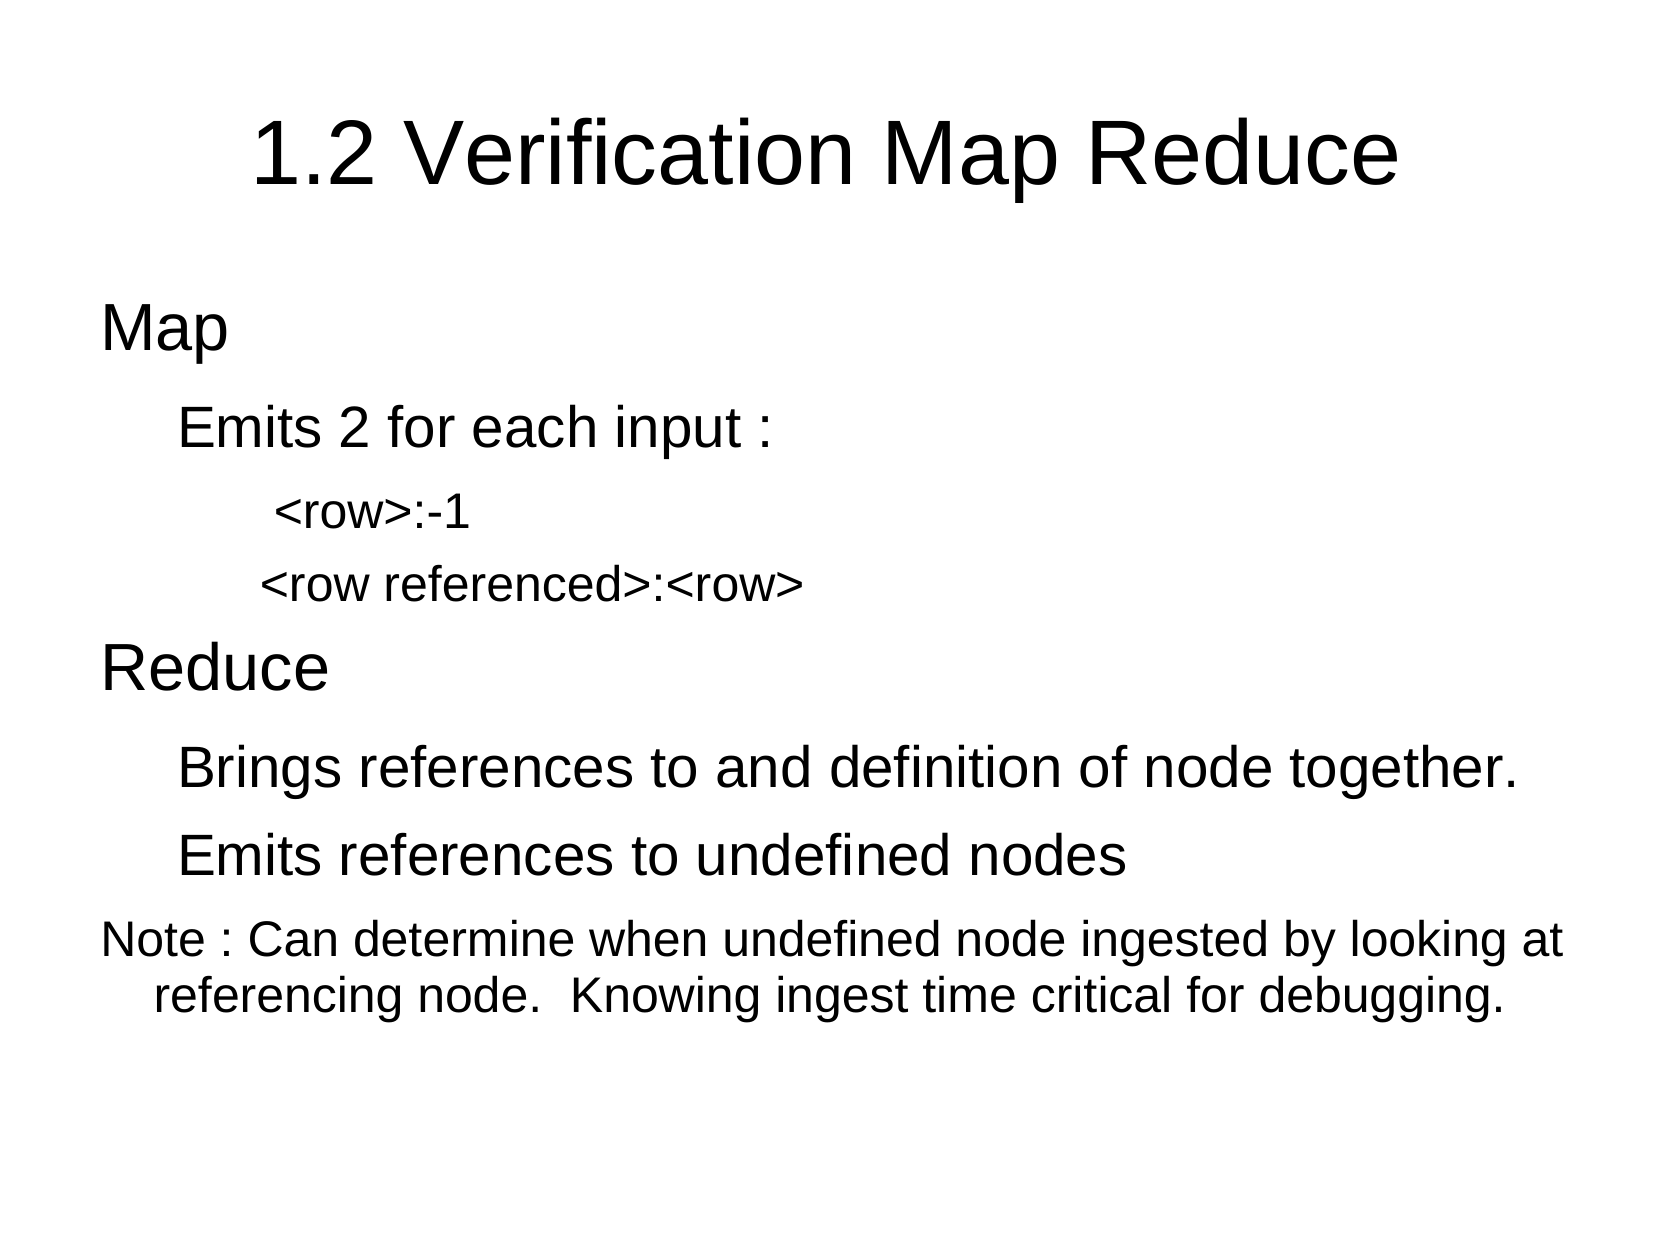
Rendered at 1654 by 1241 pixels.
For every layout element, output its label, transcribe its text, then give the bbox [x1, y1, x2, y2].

list Map Emits 2 for each input : <row>:-1 <row referenced>:<row> Reduce Brings references to and definition of node together. Emits references to undefined nodes Note : Can determine when undefined node ingested by looking at referencing node. Knowing ingest time critical for debugging. [82, 290, 1571, 1211]
title 1.2 Verification Map Reduce [82, 49, 1571, 257]
